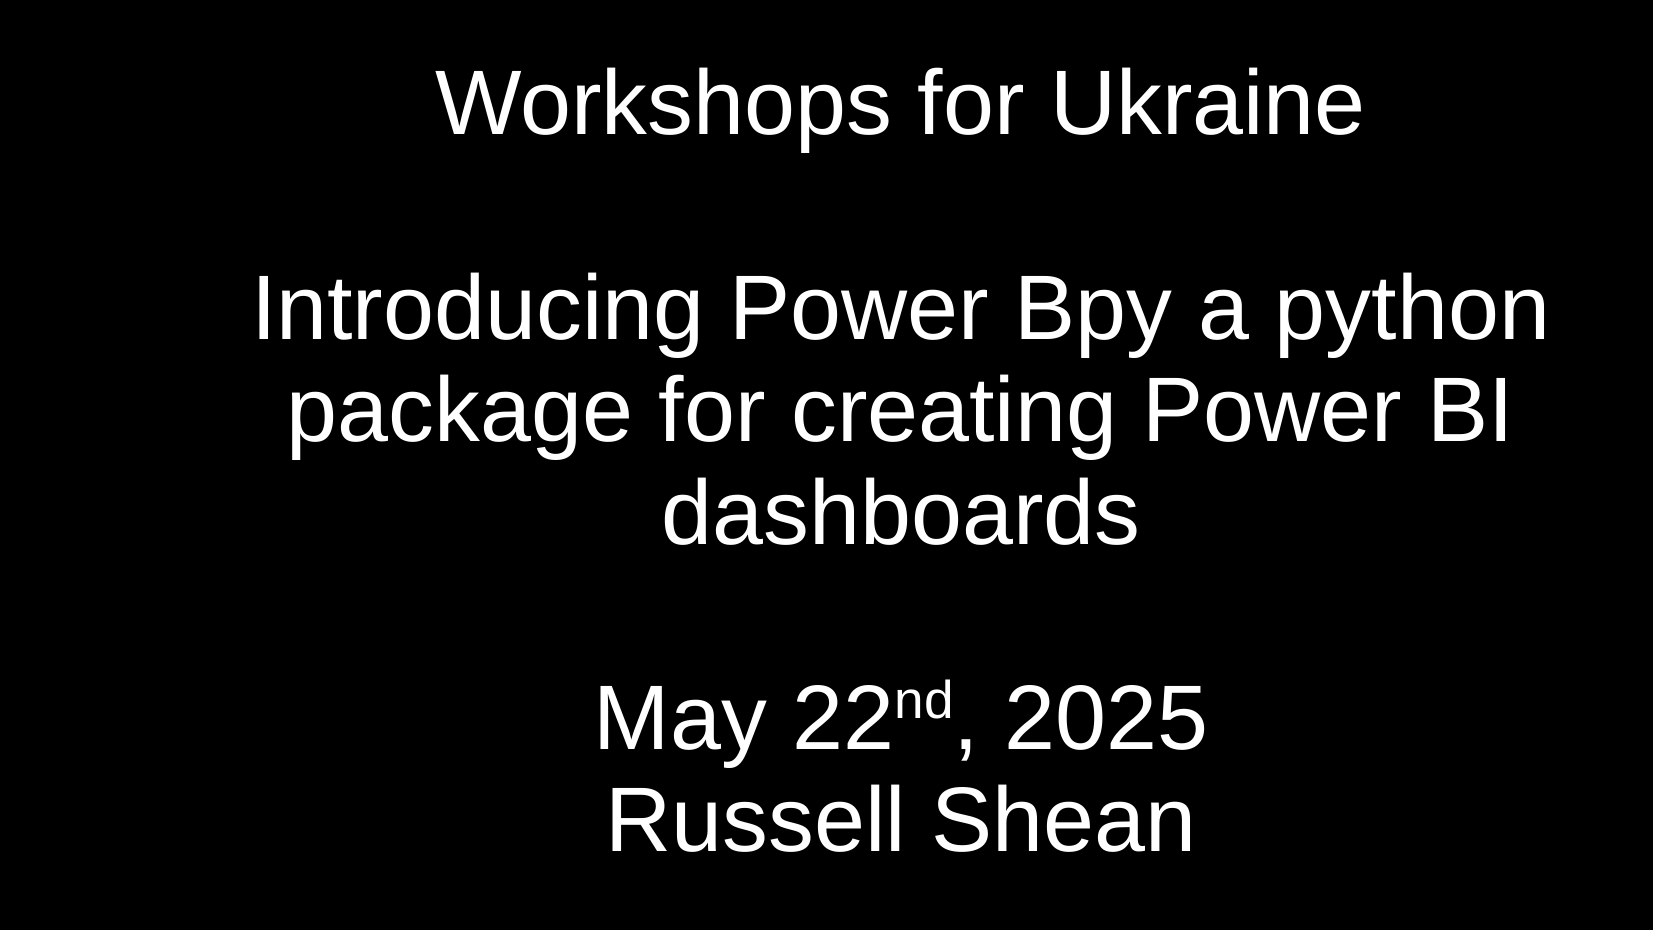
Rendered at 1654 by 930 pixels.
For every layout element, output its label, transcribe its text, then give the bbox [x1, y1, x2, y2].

title Workshops for Ukraine Introducing Power Bpy a python package for creating Power BI dashboards May 22nd, 2025 Russell Shean [149, 0, 1653, 923]
